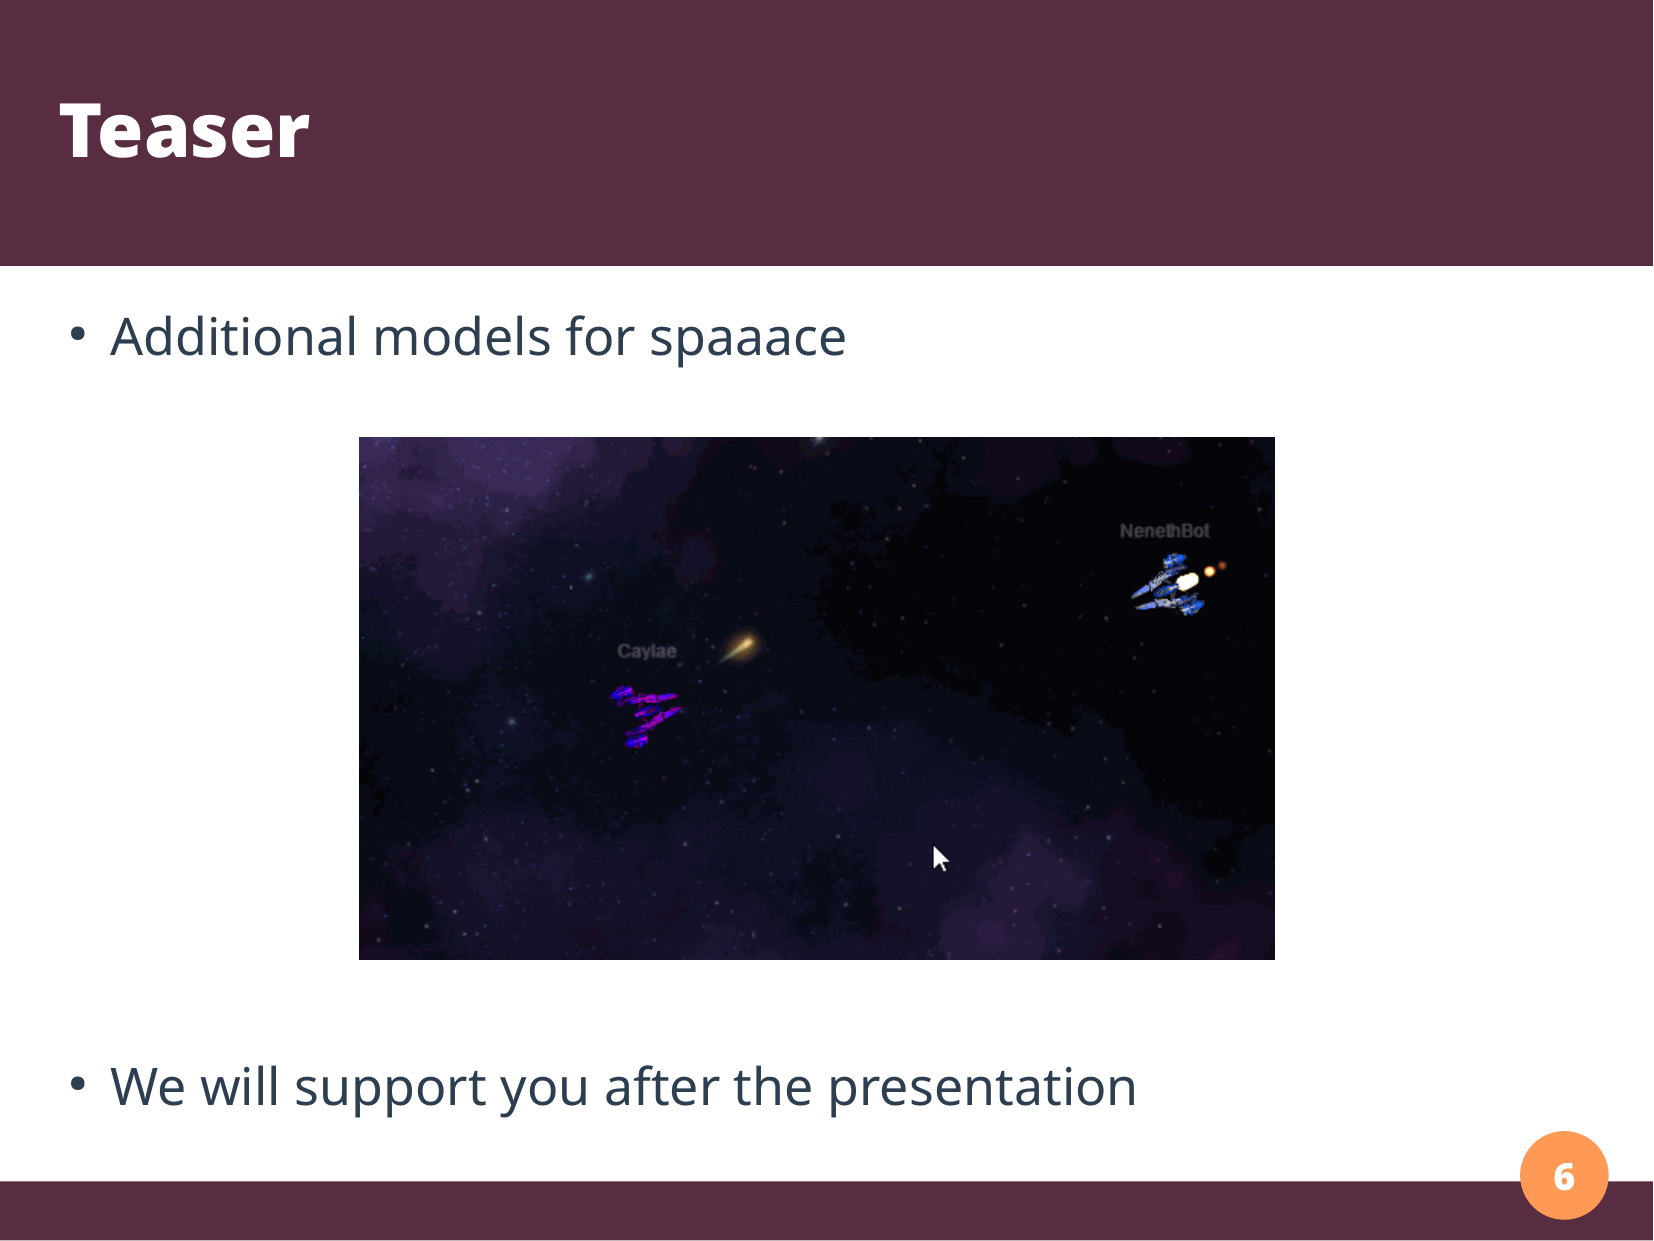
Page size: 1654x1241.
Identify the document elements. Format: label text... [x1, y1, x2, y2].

list Additional models for spaaace We will support you after the presentation [54, 299, 1590, 1127]
title Teaser [58, 49, 1594, 207]
